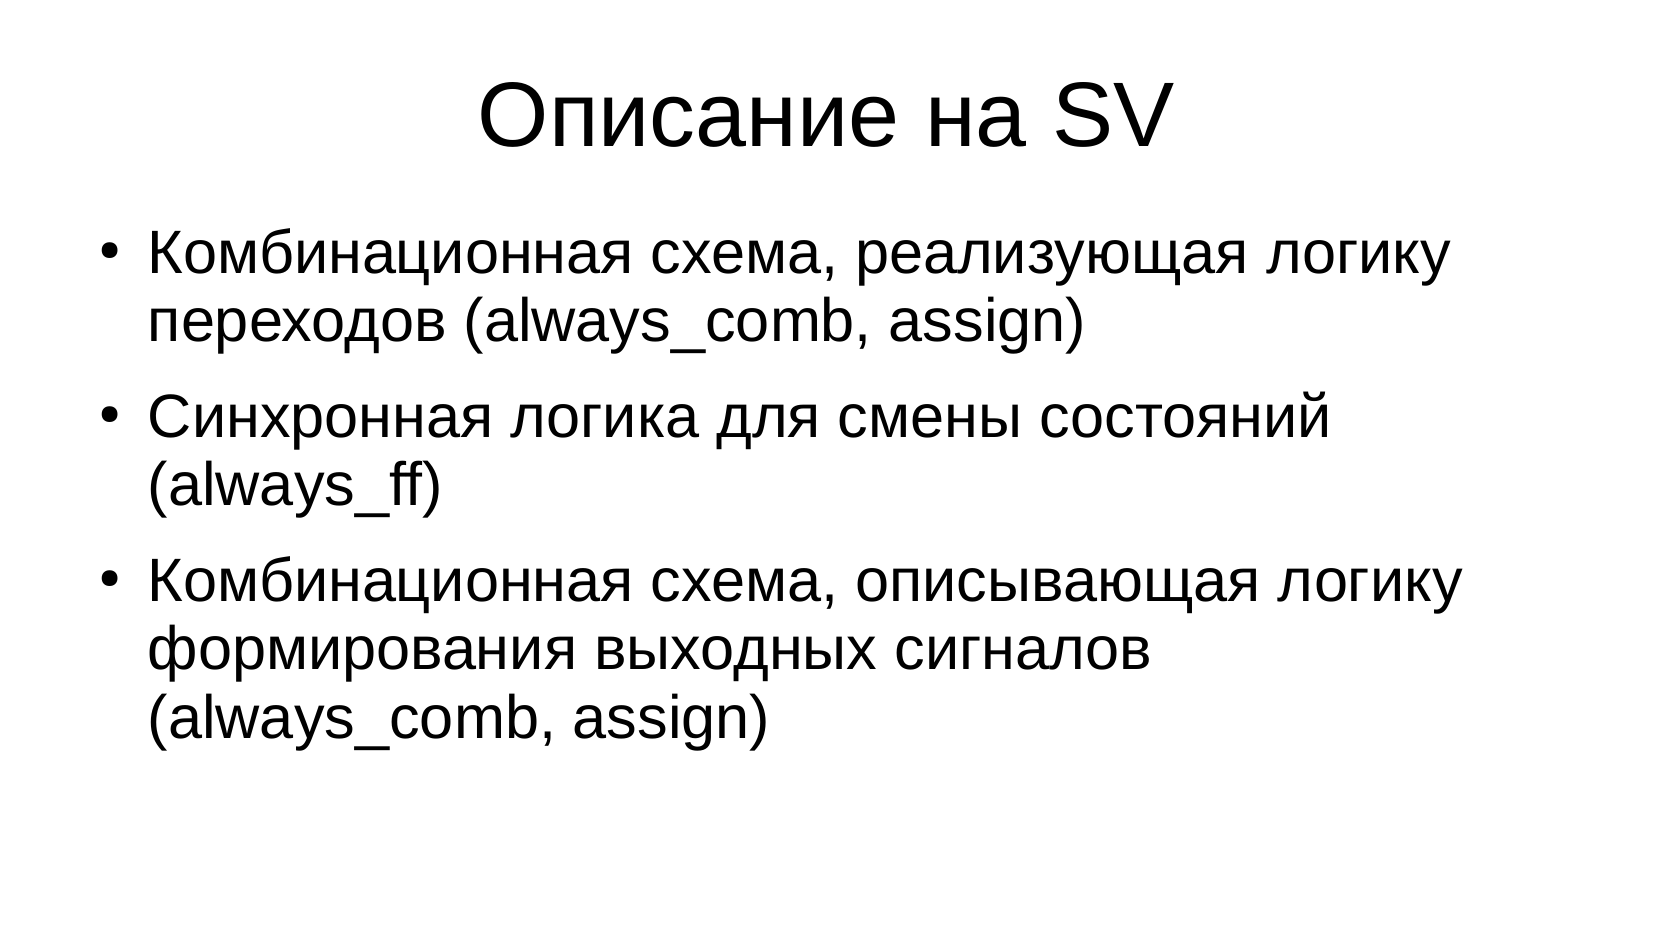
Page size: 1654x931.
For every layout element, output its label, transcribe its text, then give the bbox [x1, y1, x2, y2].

list Комбинационная схема, реализующая логику переходов (always_comb, assign) Синхронная логика для смены состояний (always_ff) Комбинационная схема, описывающая логику формирования выходных сигналов (always_comb, assign) [82, 217, 1571, 758]
title Описание на SV [82, 37, 1571, 193]
